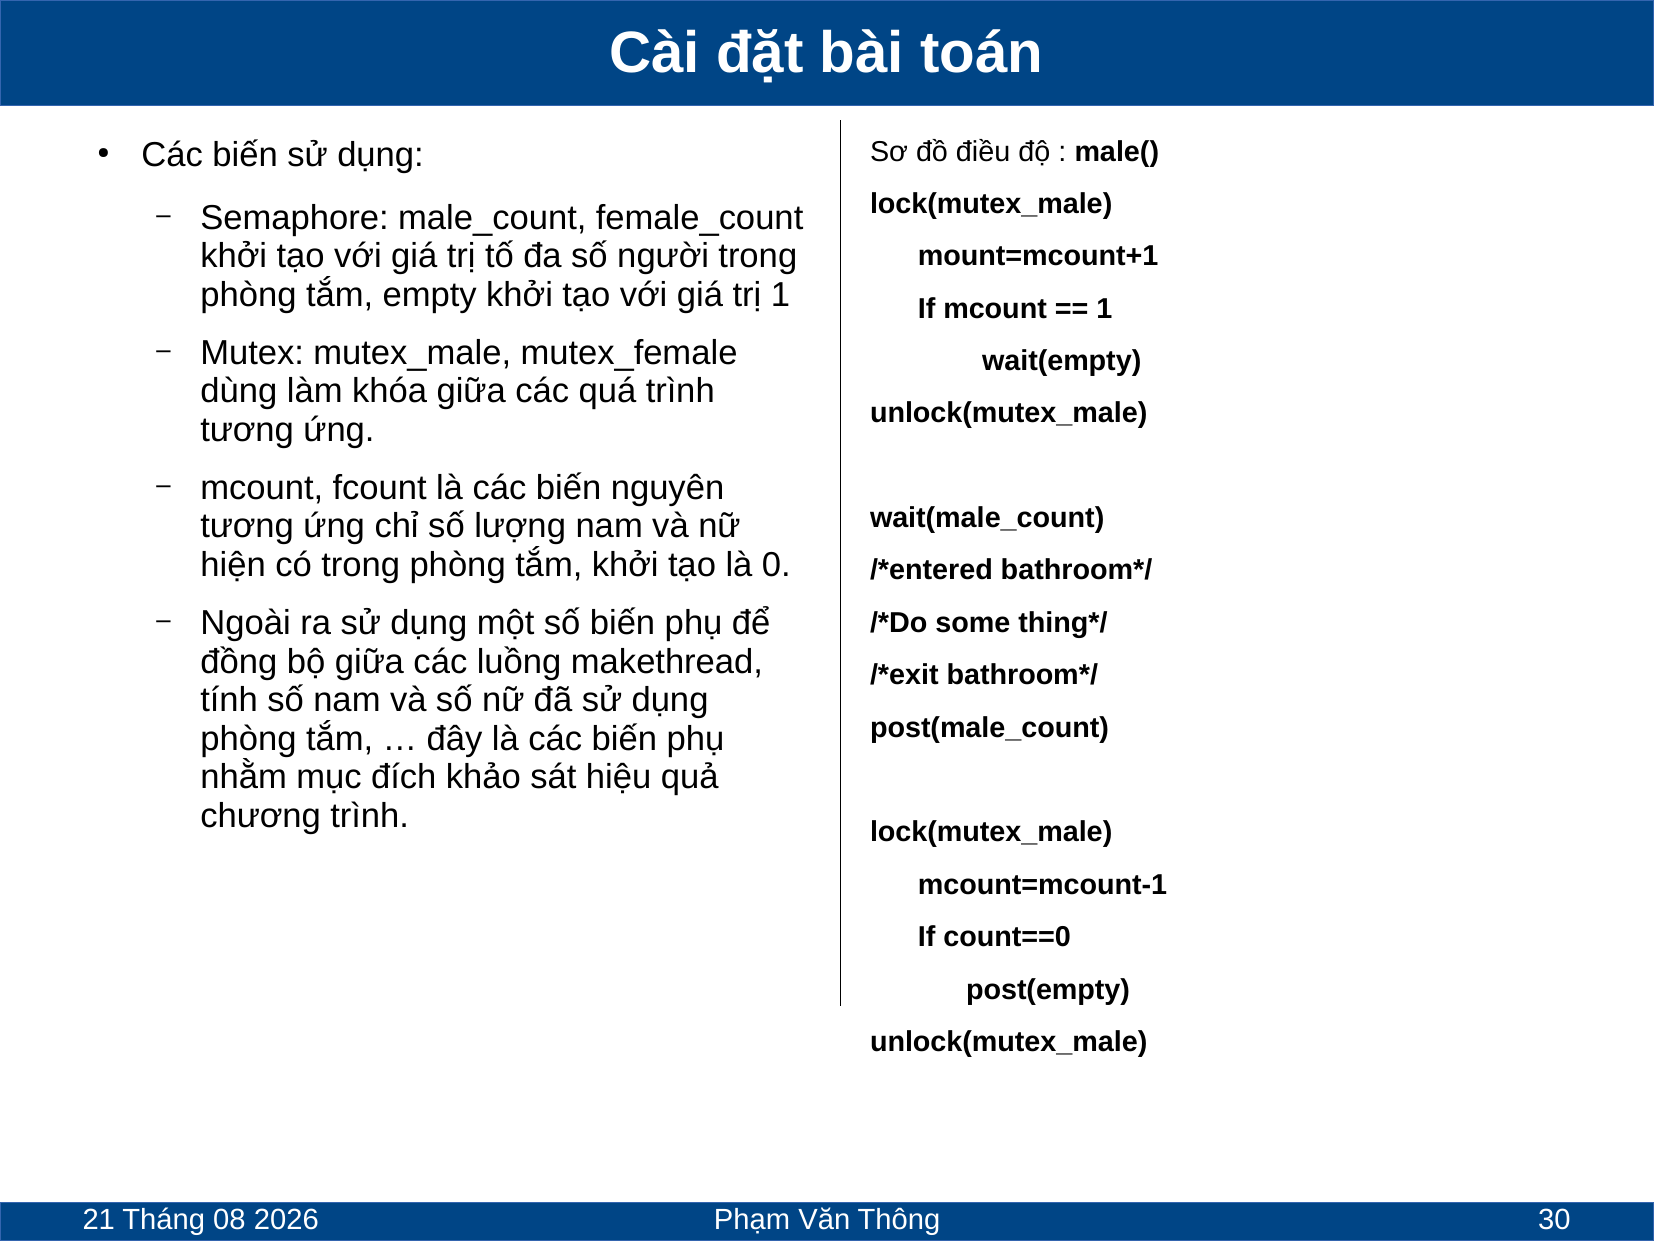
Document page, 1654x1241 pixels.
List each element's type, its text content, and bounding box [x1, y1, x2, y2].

list Các biến sử dụng: Semaphore: male_count, female_count khởi tạo với giá trị tố đa số người trong phòng tắm, empty khởi tạo với giá trị 1 Mutex: mutex_male, mutex_female dùng làm khóa giữa các quá trình tương ứng. mcount, fcount là các biến nguyên tương ứng chỉ số lượng nam và nữ hiện có trong phòng tắm, khởi tạo là 0. Ngoài ra sử dụng một số biến phụ để đồng bộ giữa các luồng makethread, tính số nam và số nữ đã sử dụng phòng tắm, … đây là các biến phụ nhằm mục đích khảo sát hiệu quả chương trình. [82, 135, 809, 855]
list Sơ đồ điều độ : male() lock(mutex_male) mount=mcount+1 If mcount == 1 wait(empty) unlock(mutex_male) wait(male_count) /*entered bathroom*/ /*Do some thing*/ /*exit bathroom*/ post(male_count) lock(mutex_male) mcount=mcount-1 If count==0 post(empty) unlock(mutex_male) [870, 135, 1654, 1126]
title Cài đặt bài toán [0, 0, 1654, 106]
